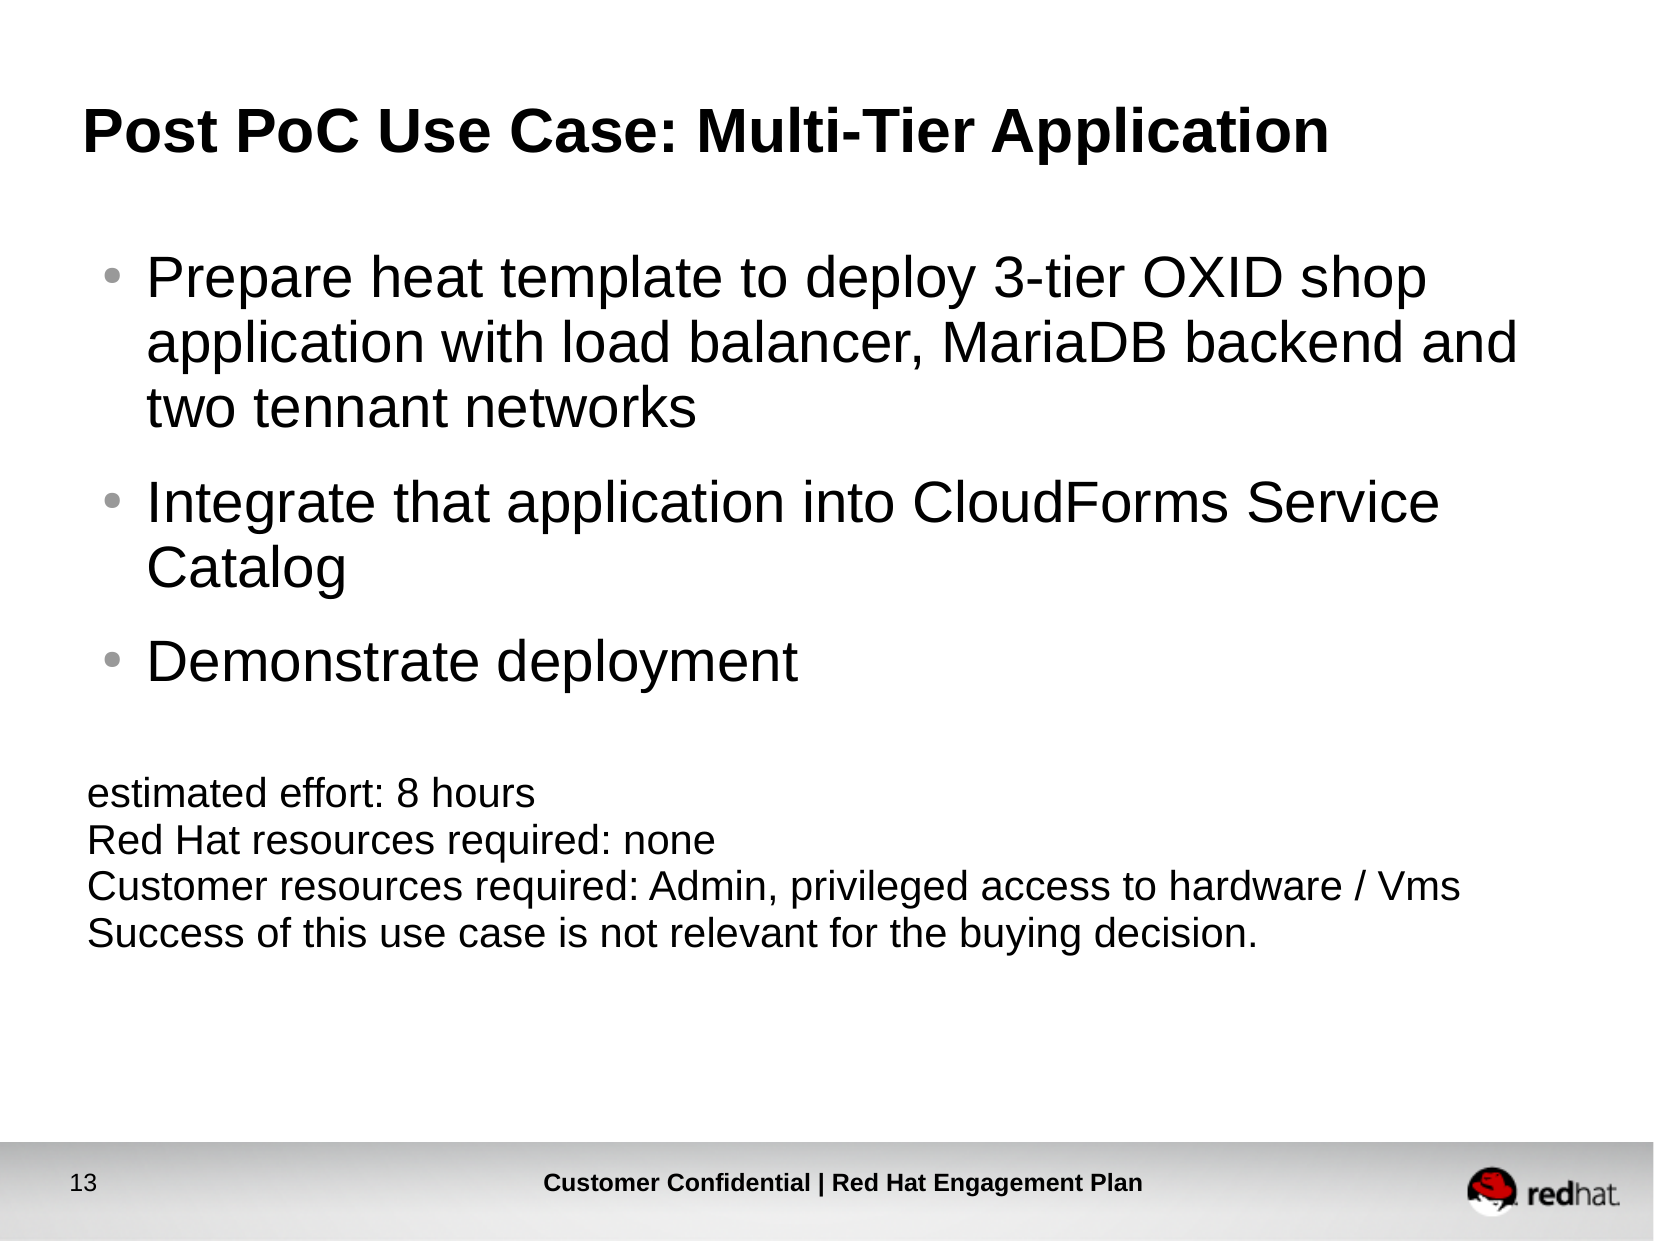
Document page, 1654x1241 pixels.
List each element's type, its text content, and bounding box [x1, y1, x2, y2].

list Prepare heat template to deploy 3-tier OXID shop application with load balancer, MariaDB backend and two tennant networks Integrate that application into CloudForms Service Catalog Demonstrate deployment estimated effort: 8 hours Red Hat resources required: none Customer resources required: Admin, privileged access to hardware / Vms Success of this use case is not relevant for the buying decision. [86, 244, 1576, 1201]
title Post PoC Use Case: Multi-Tier Application [82, 37, 1571, 226]
picture [0, 1142, 1654, 1241]
